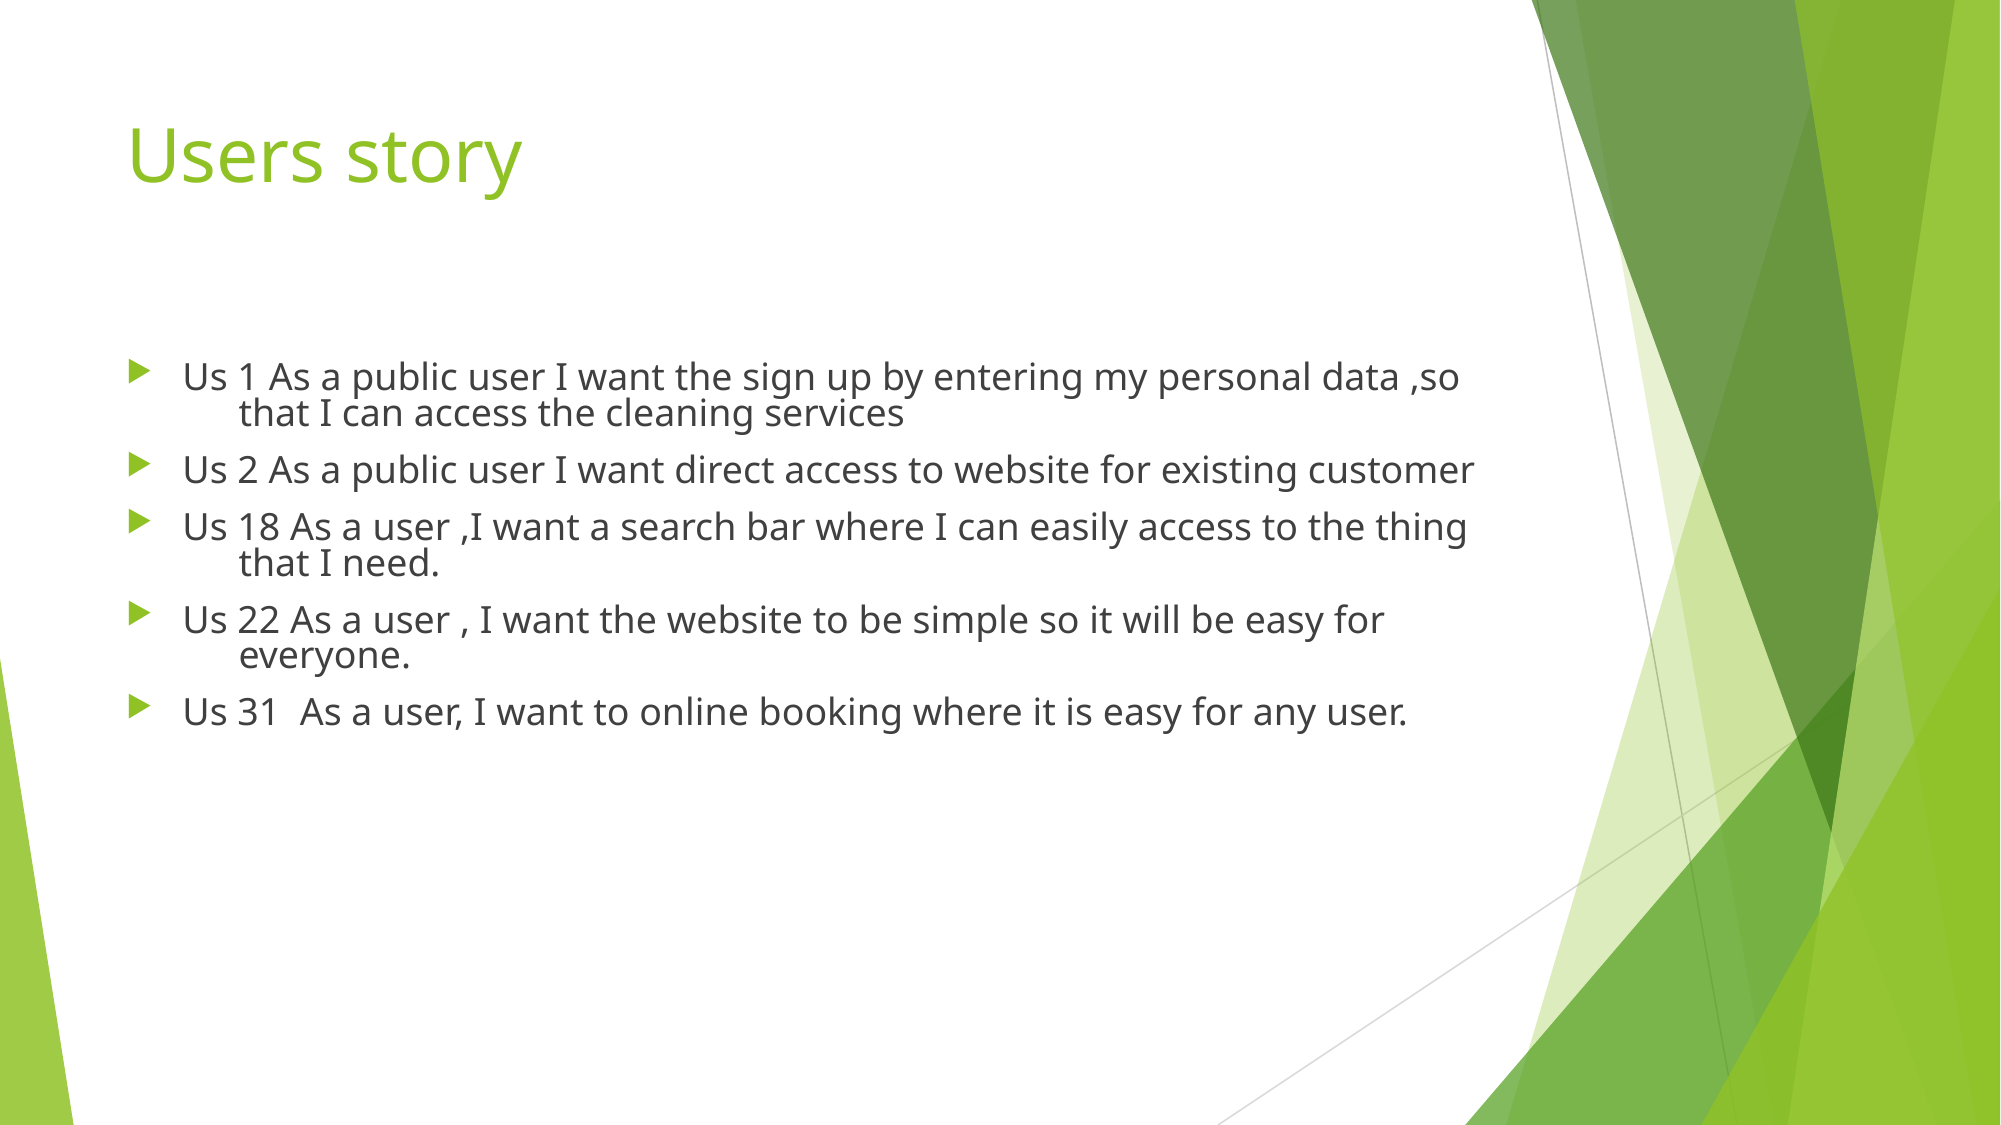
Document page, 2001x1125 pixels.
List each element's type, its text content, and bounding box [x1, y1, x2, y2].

title Users story [111, 99, 1522, 317]
list Us 1 As a public user I want the sign up by entering my personal data ,so that I can access the cleaning services Us 2 As a public user I want direct access to website for existing customer Us 18 As a user ,I want a search bar where I can easily access to the thing that I need. Us 22 As a user , I want the website to be simple so it will be easy for everyone. Us 31 As a user, I want to online booking where it is easy for any user. [111, 354, 1522, 992]
